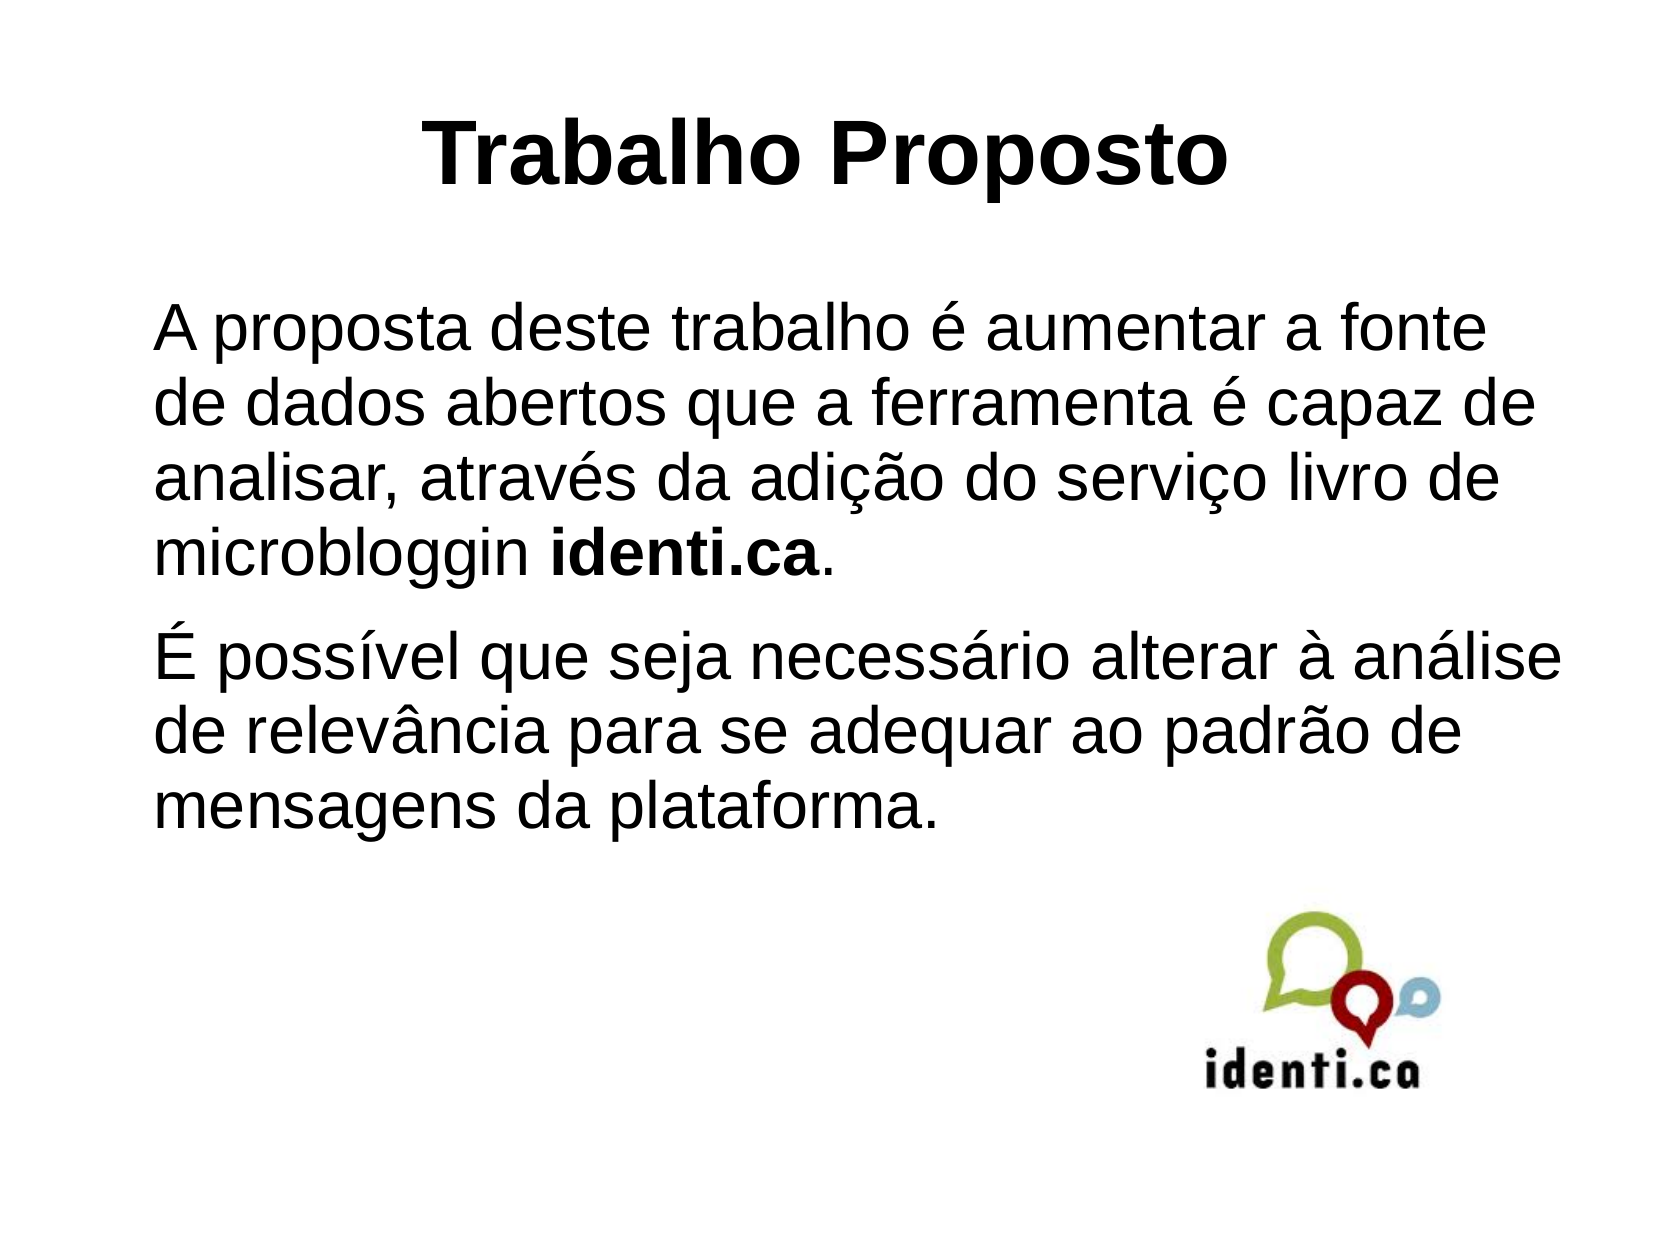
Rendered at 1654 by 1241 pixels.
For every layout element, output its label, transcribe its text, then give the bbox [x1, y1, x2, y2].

picture [1116, 863, 1536, 1158]
list A proposta deste trabalho é aumentar a fonte de dados abertos que a ferramenta é capaz de analisar, através da adição do serviço livro de microbloggin identi.ca. É possível que seja necessário alterar à análise de relevância para se adequar ao padrão de mensagens da plataforma. [82, 290, 1571, 1010]
title Trabalho Proposto [82, 49, 1571, 257]
